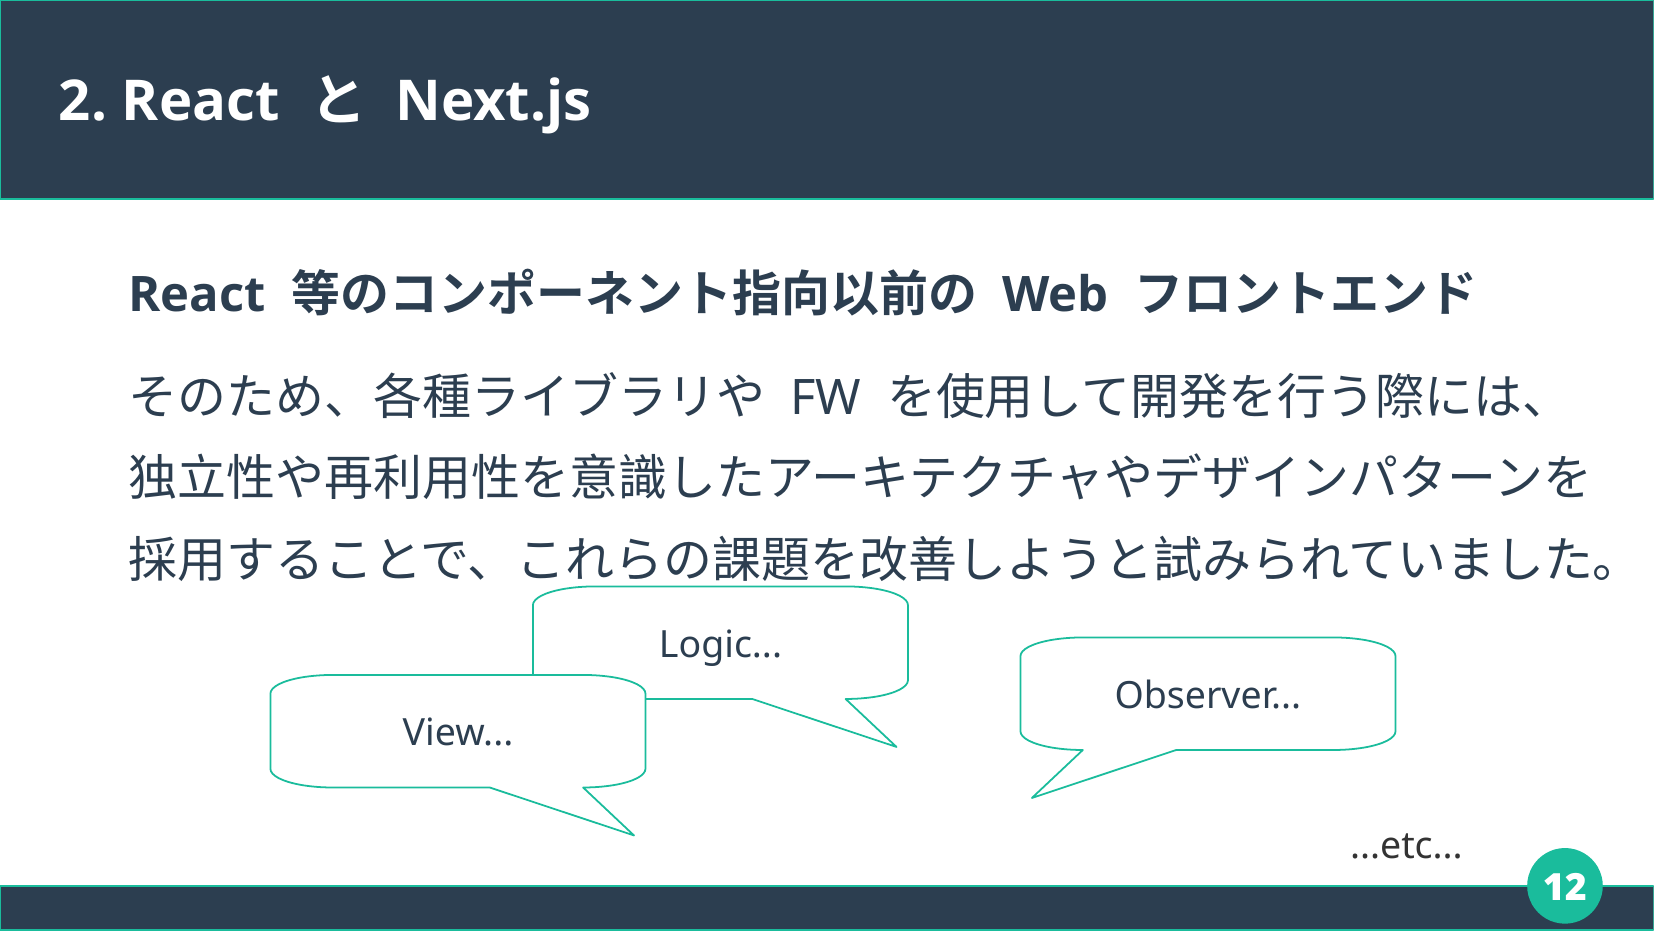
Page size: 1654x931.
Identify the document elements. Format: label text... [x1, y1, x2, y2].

text_box Observer... [1020, 637, 1396, 798]
text_box Logic... [532, 586, 908, 747]
title 2. React と Next.js [59, 37, 1595, 156]
list React 等のコンポーネント指向以前の Web フロントエンド そのため、各種ライブラリや FW を使用して開発を行う際には、独立性や再利用性を意識したアーキテクチャやデザインパターンを採用することで、これらの課題を改善しようと試みられていました。 [59, 243, 1595, 601]
text_box View... [270, 674, 646, 836]
title ...etc... [1350, 825, 1501, 863]
